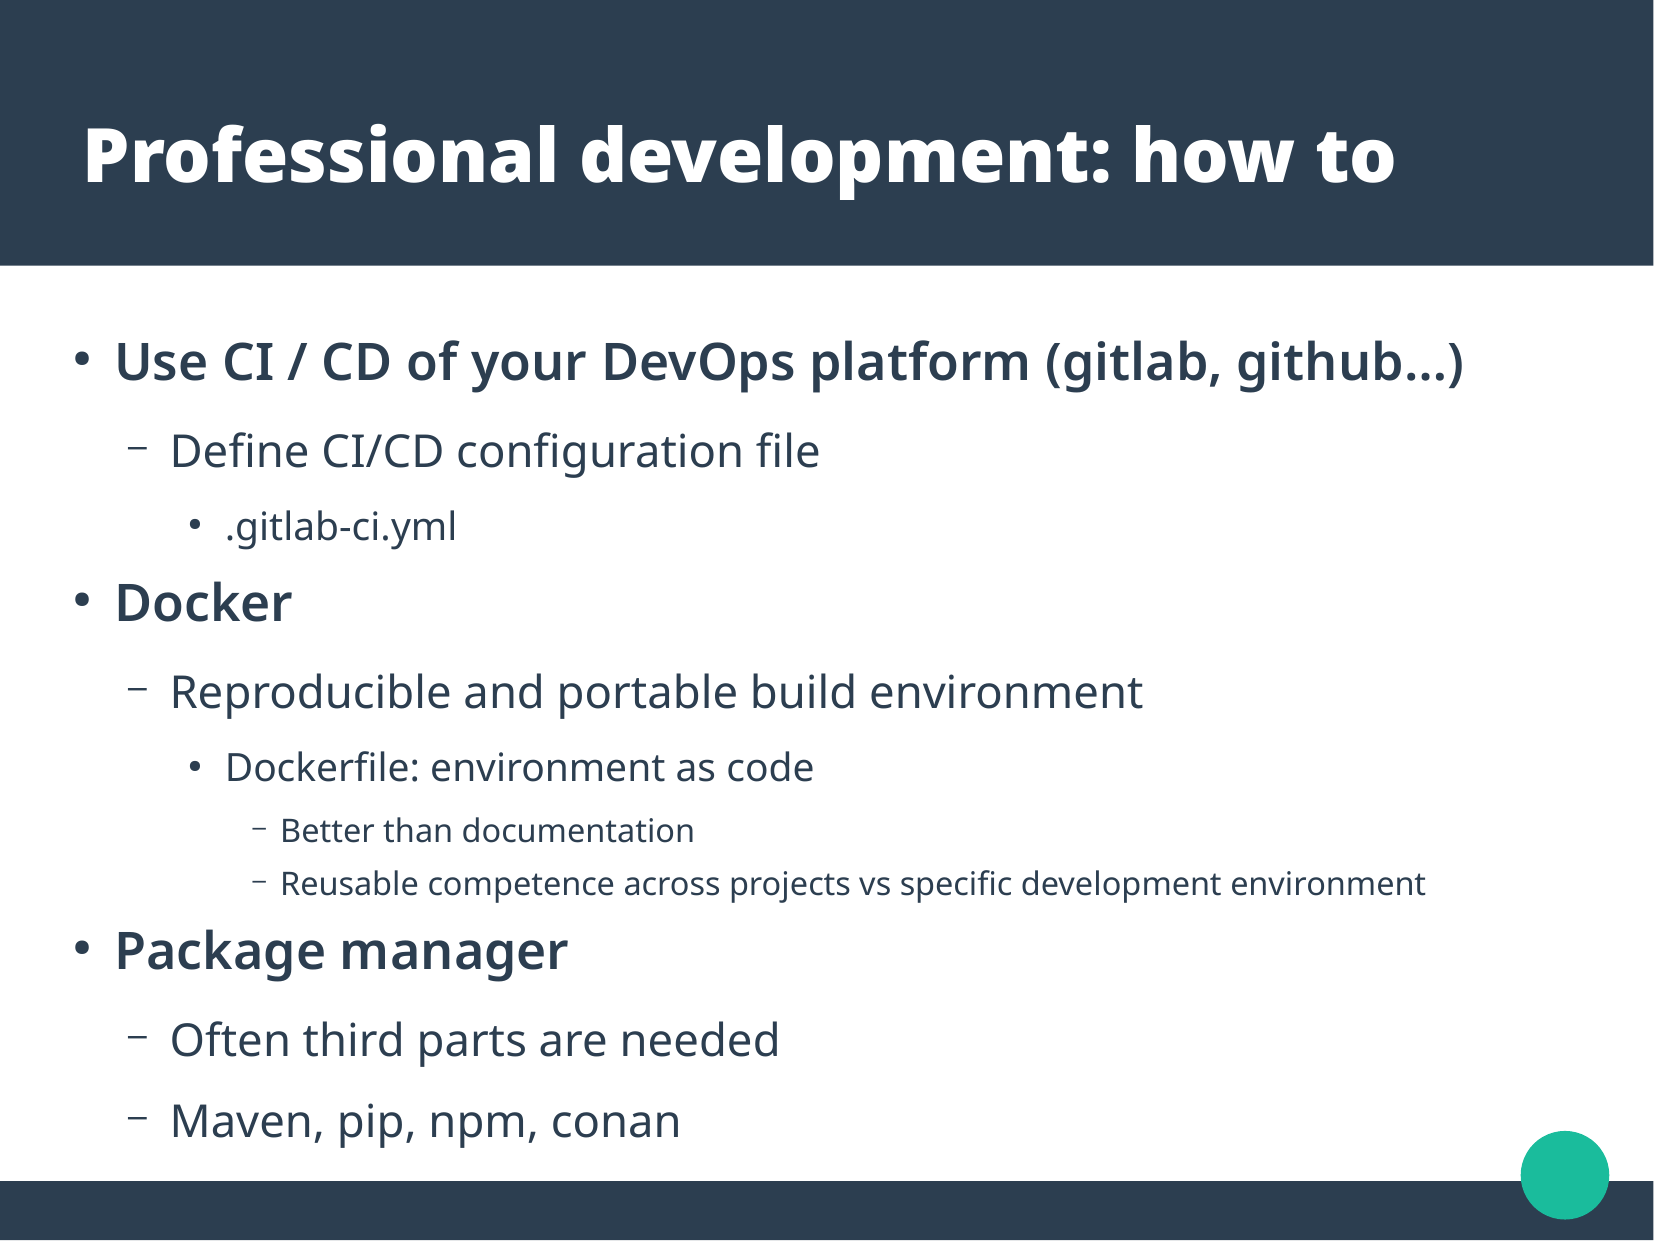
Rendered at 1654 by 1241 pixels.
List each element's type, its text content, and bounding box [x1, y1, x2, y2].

title Professional development: how to [82, 49, 1571, 257]
list Use CI / CD of your DevOps platform (gitlab, github…) Define CI/CD configuration file .gitlab-ci.yml Docker Reproducible and portable build environment Dockerfile: environment as code Better than documentation Reusable competence across projects vs specific development environment Package manager Often third parts are needed Maven, pip, npm, conan [59, 324, 1595, 1152]
